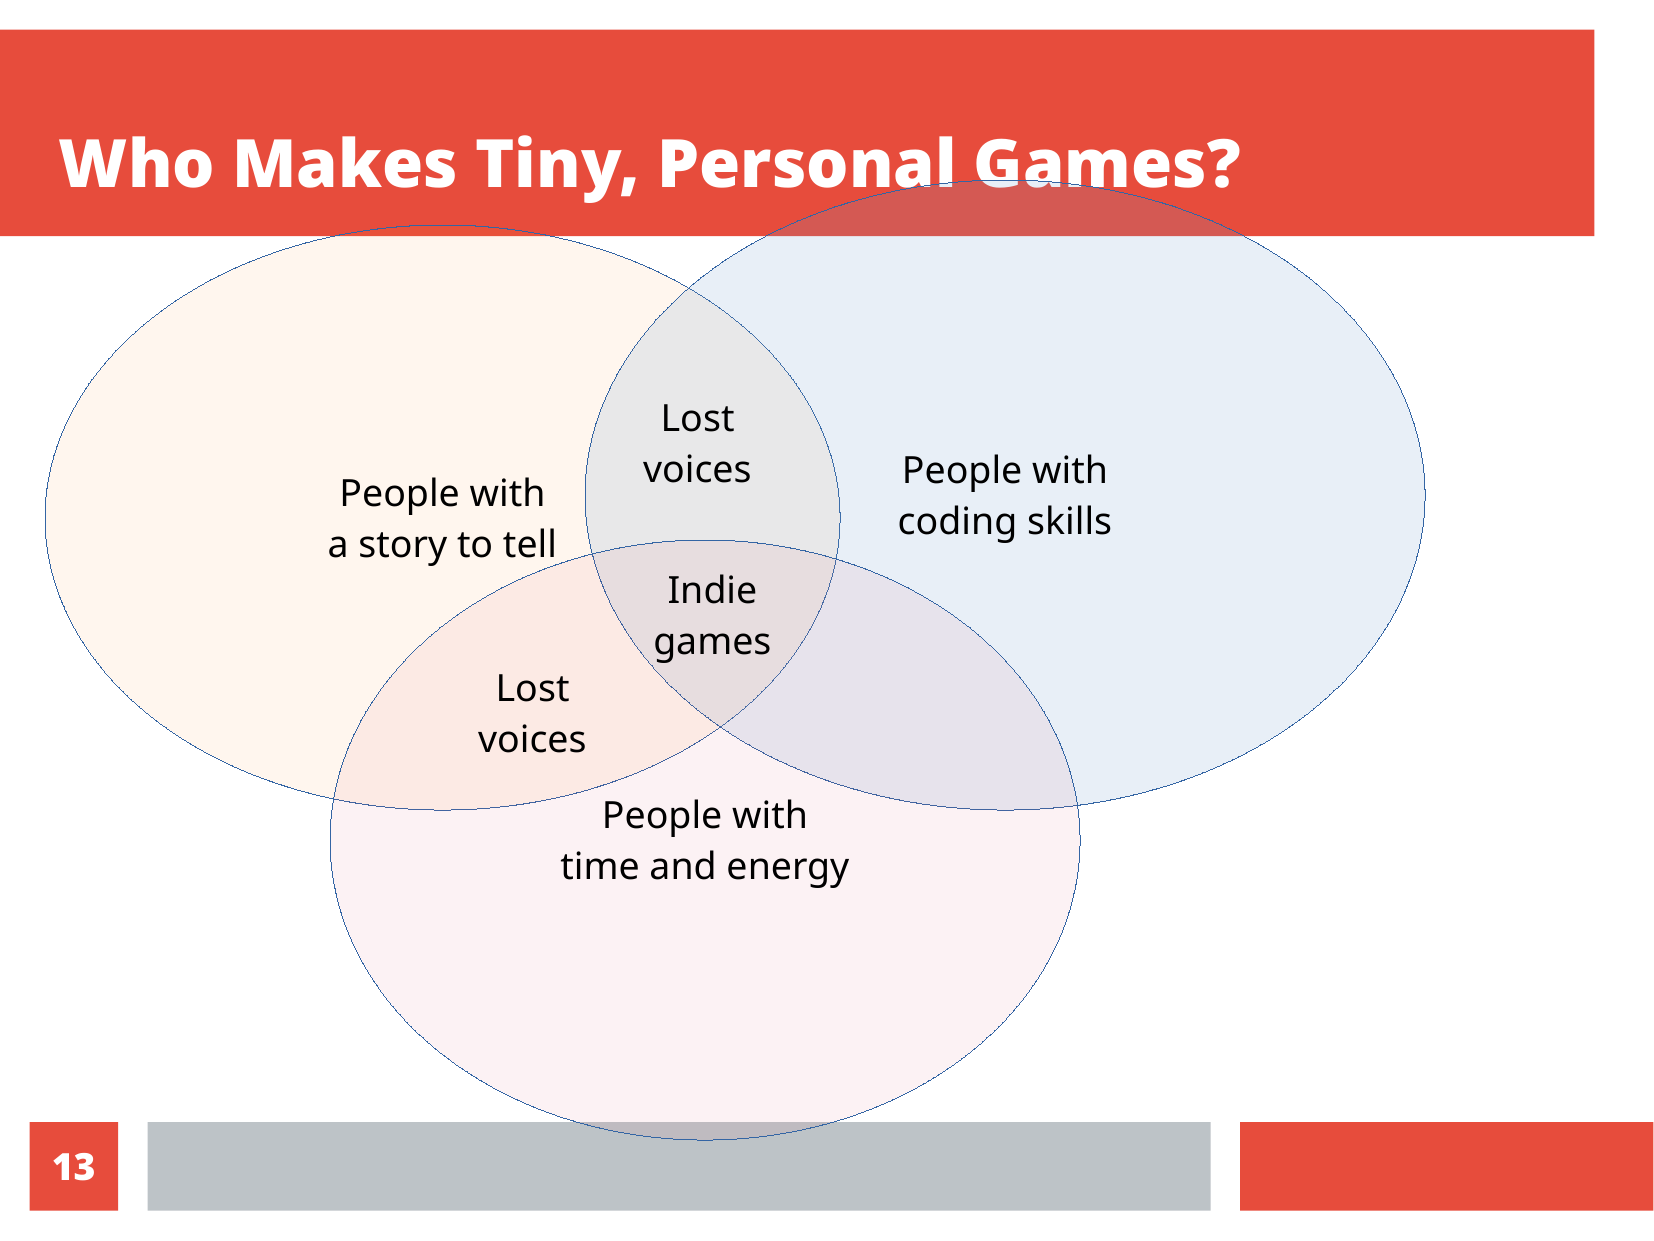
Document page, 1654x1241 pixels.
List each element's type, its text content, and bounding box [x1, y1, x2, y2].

text_box People with time and energy [330, 552, 1081, 1141]
title Who Makes Tiny, Personal Games? [59, 59, 1595, 207]
text_box Indie games [600, 540, 826, 691]
text_box Lost voices [600, 375, 796, 511]
text_box People with a story to tell [45, 225, 688, 799]
text_box Lost voices [435, 645, 631, 781]
text_box People with coding skills [585, 180, 1426, 806]
